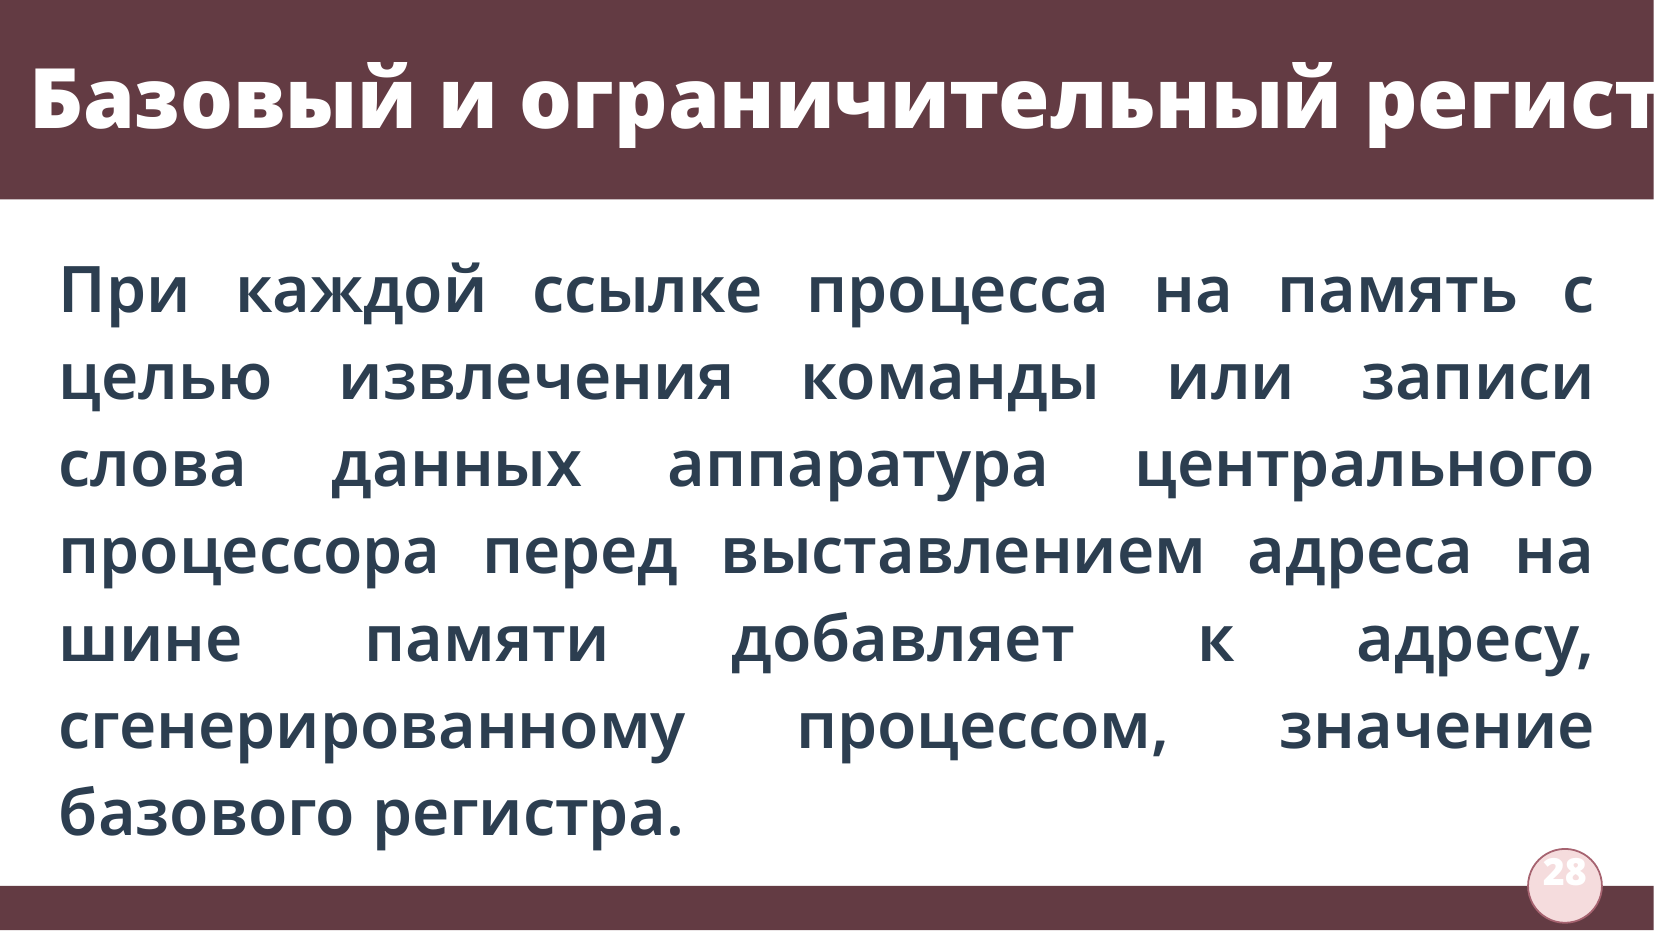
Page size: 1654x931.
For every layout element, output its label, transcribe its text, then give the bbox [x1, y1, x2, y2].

list При каждой ссылке процесса на память с целью извлечения команды или записи слова данных аппаратура центрального процессора перед выставлением адреса на шине памяти добавляет к адресу, сгенерированному процессом, значение базового регистра. [59, 243, 1595, 864]
title Базовый и ограничительный регистры [29, 37, 1654, 155]
